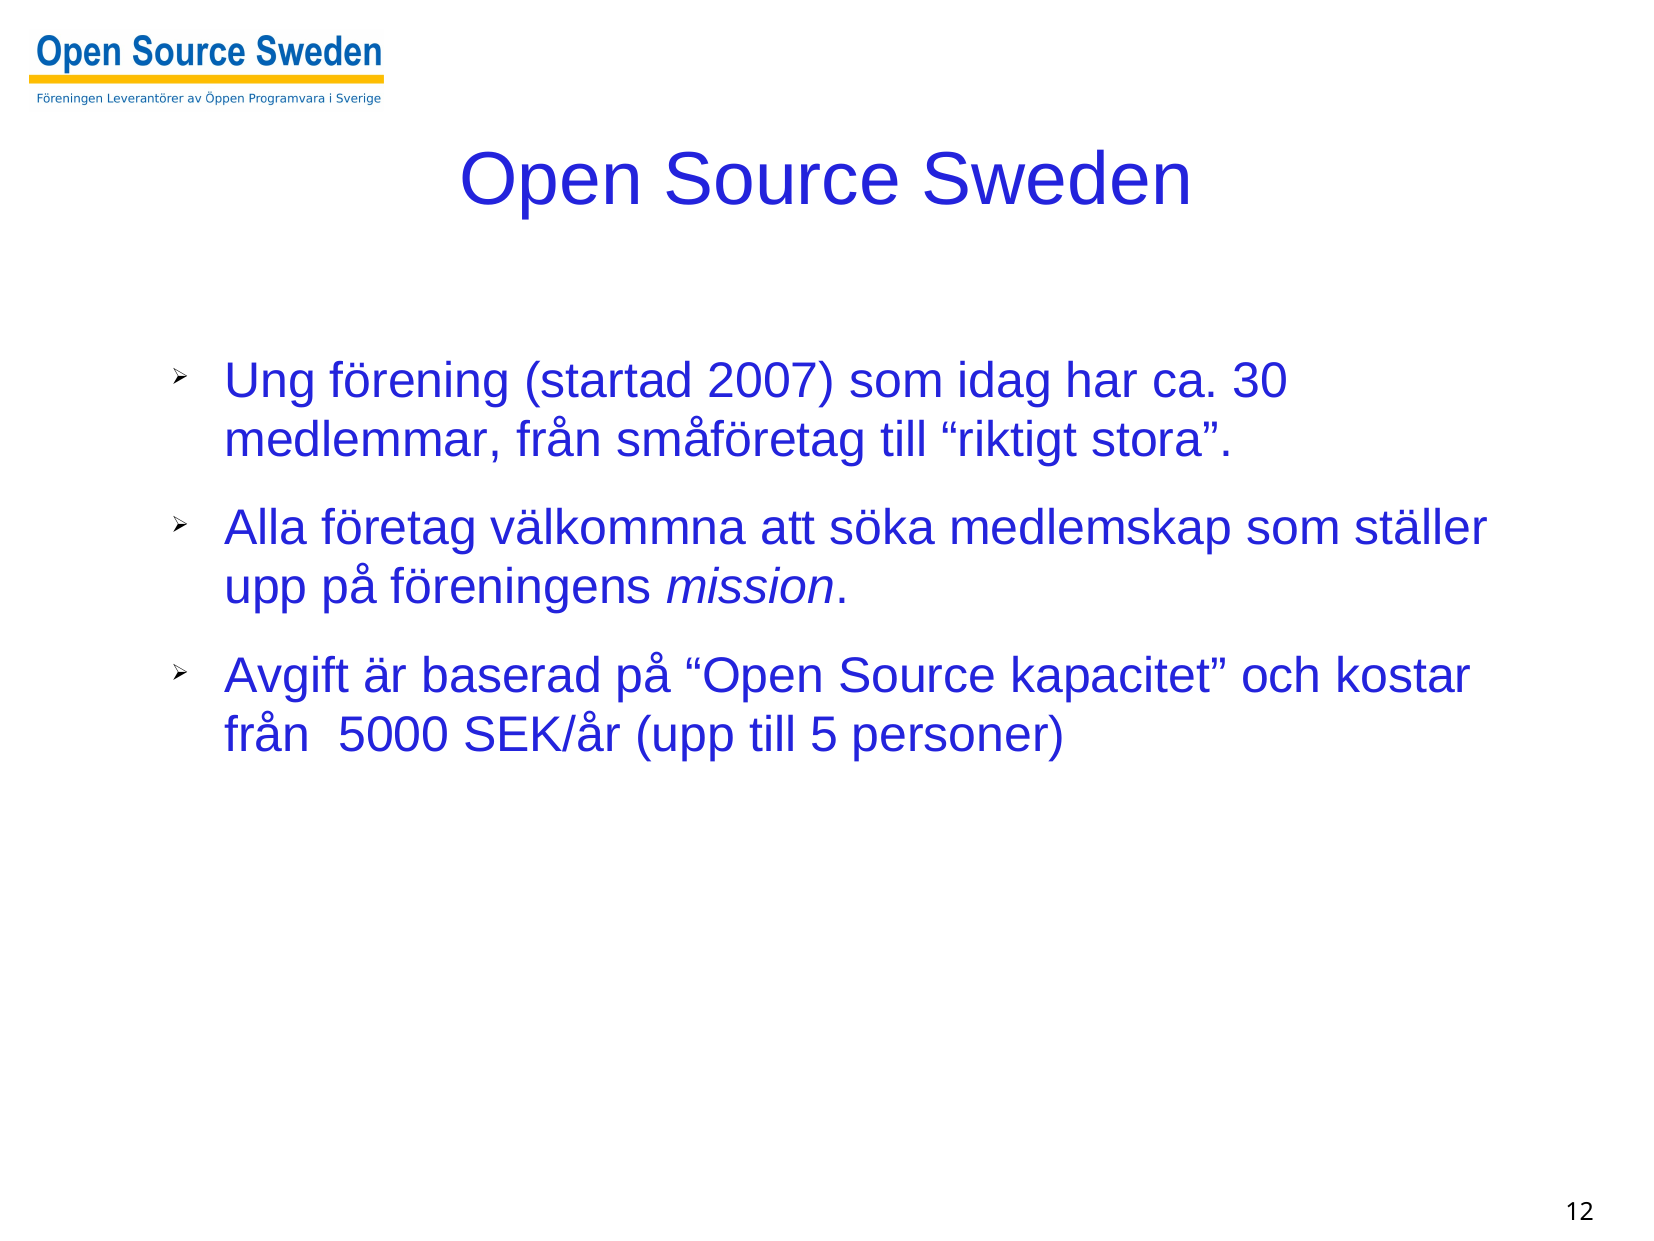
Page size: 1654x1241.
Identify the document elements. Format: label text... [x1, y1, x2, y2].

list Ung förening (startad 2007) som idag har ca. 30 medlemmar, från småföretag till “riktigt stora”. Alla företag välkommna att söka medlemskap som ställer upp på föreningens mission. Avgift är baserad på “Open Source kapacitet” och kostar från 5000 SEK/år (upp till 5 personer) [153, 259, 1565, 1082]
title Open Source Sweden [82, 114, 1571, 243]
picture [29, 29, 384, 112]
